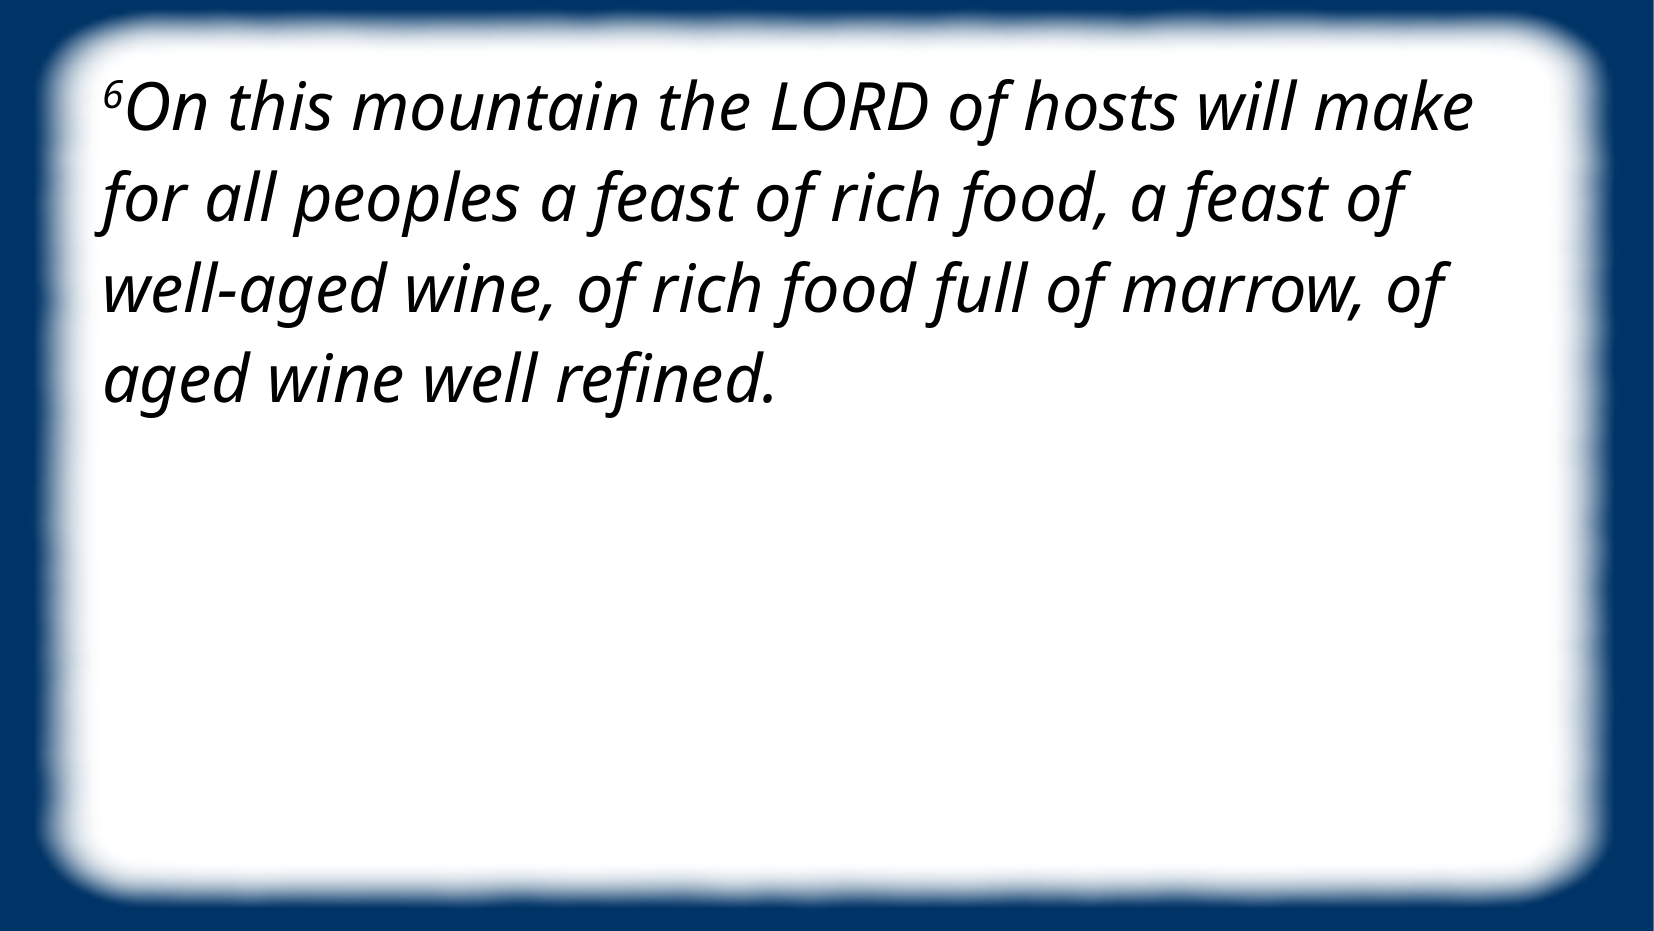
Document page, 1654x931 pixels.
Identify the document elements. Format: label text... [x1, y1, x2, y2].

text_box 6On this mountain the LORD of hosts will make for all peoples a feast of rich food, a feast of well-aged wine, of rich food full of marrow, of aged wine well refined. [87, 51, 1558, 427]
picture [0, 0, 1654, 931]
